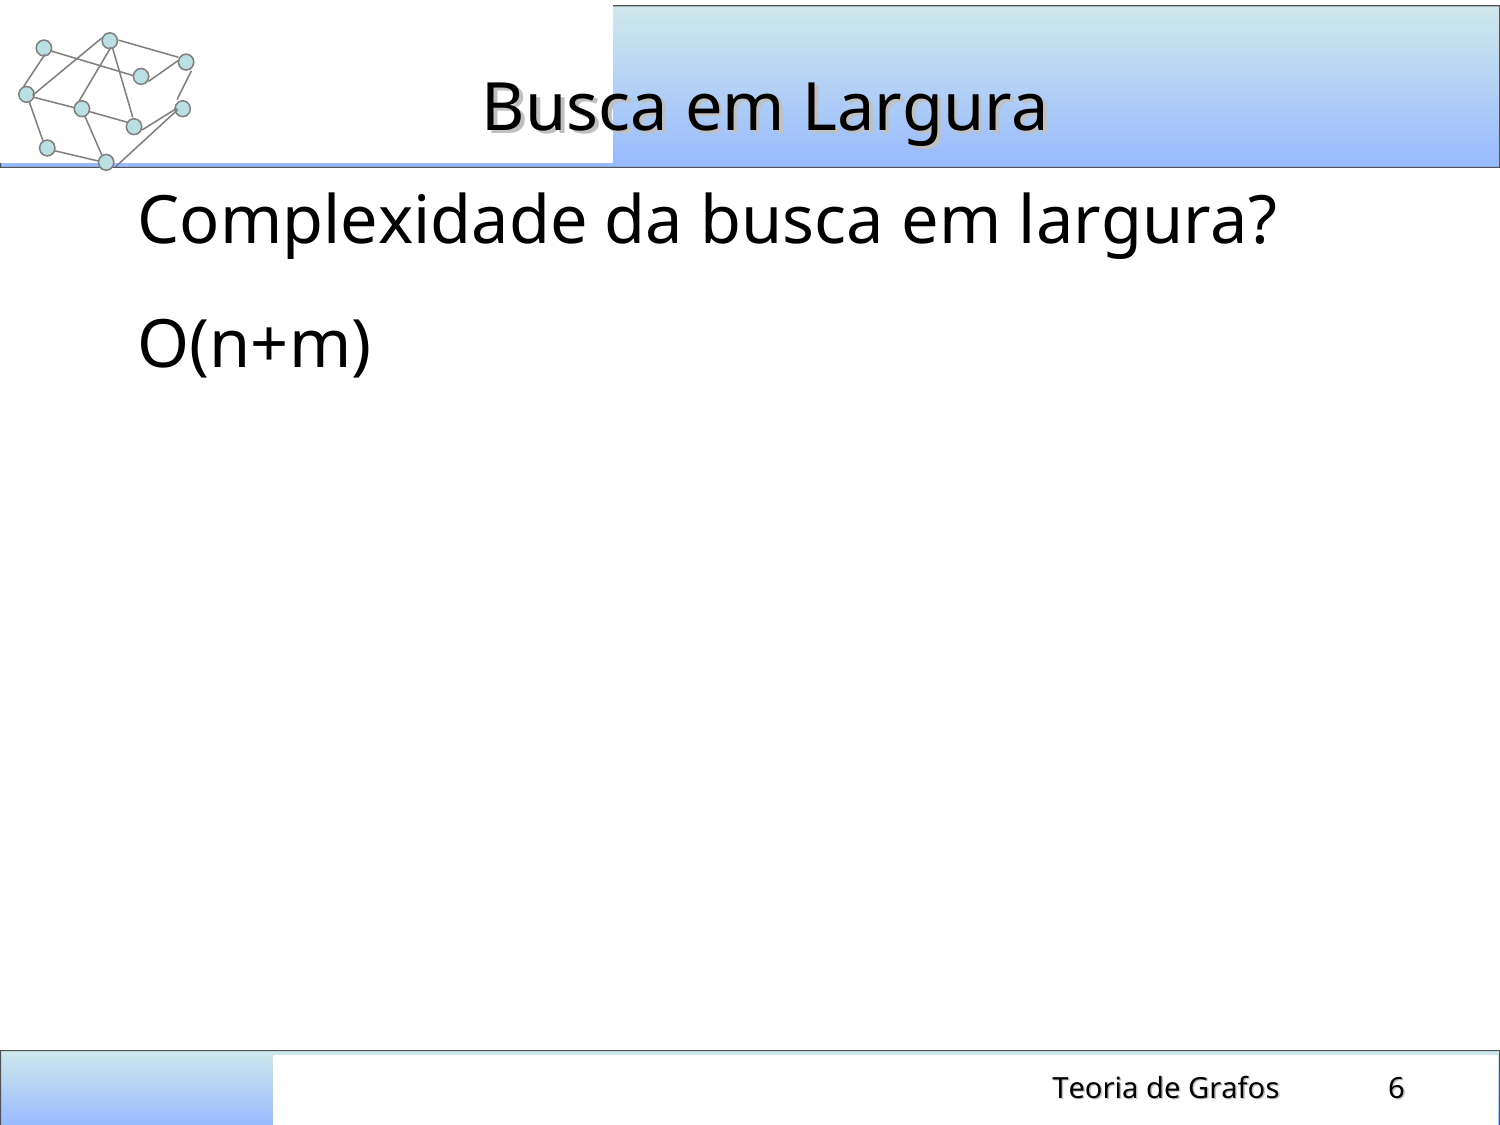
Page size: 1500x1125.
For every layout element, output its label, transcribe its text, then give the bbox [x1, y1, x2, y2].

list Complexidade da busca em largura? O(n+m) [137, 156, 1445, 848]
title Busca em Largura [237, 48, 1295, 144]
